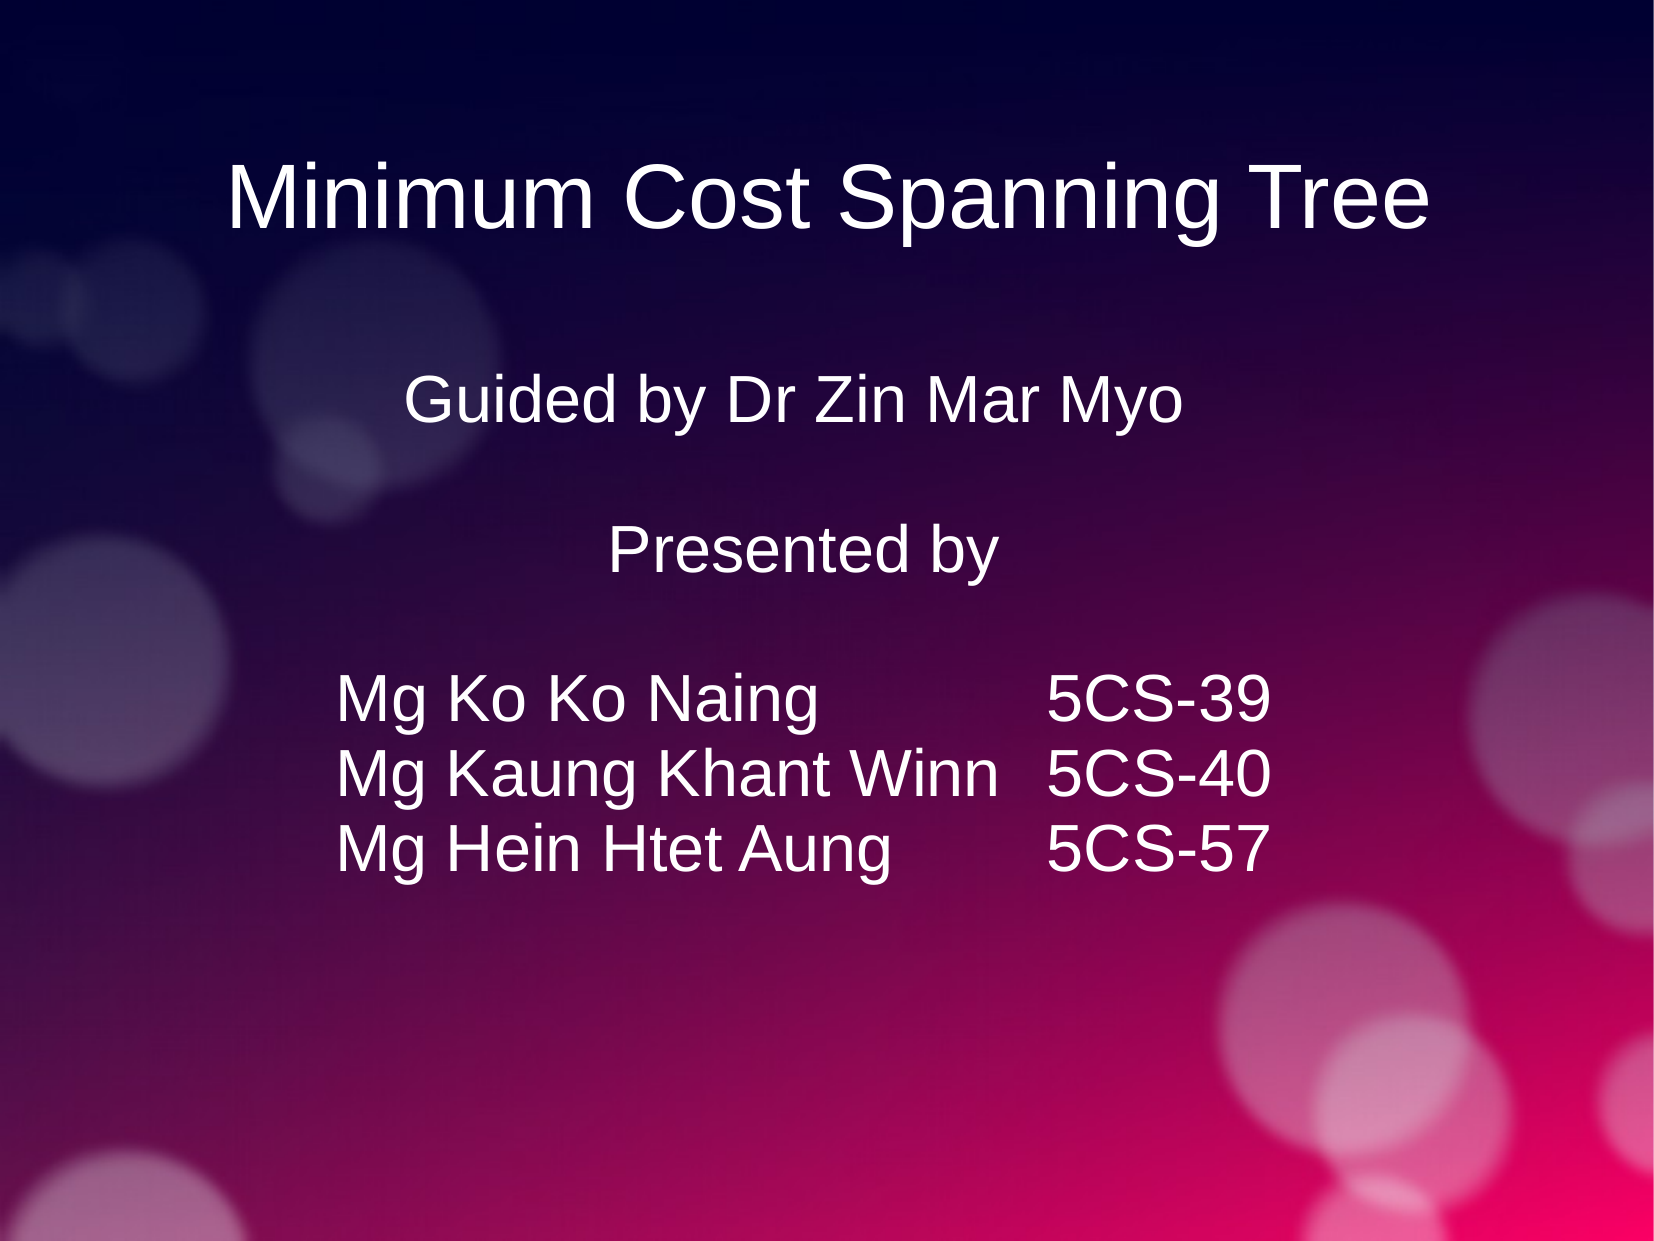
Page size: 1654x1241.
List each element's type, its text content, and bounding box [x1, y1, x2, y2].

title Minimum Cost Spanning Tree [75, 92, 1564, 301]
picture [0, 0, 1654, 1241]
subtitle Guided by Dr Zin Mar Myo Presented by Mg Ko Ko Naing 5CS-39 Mg Kaung Khant Winn 5CS-40 Mg Hein Htet Aung 5CS-57 [60, 287, 1549, 1036]
